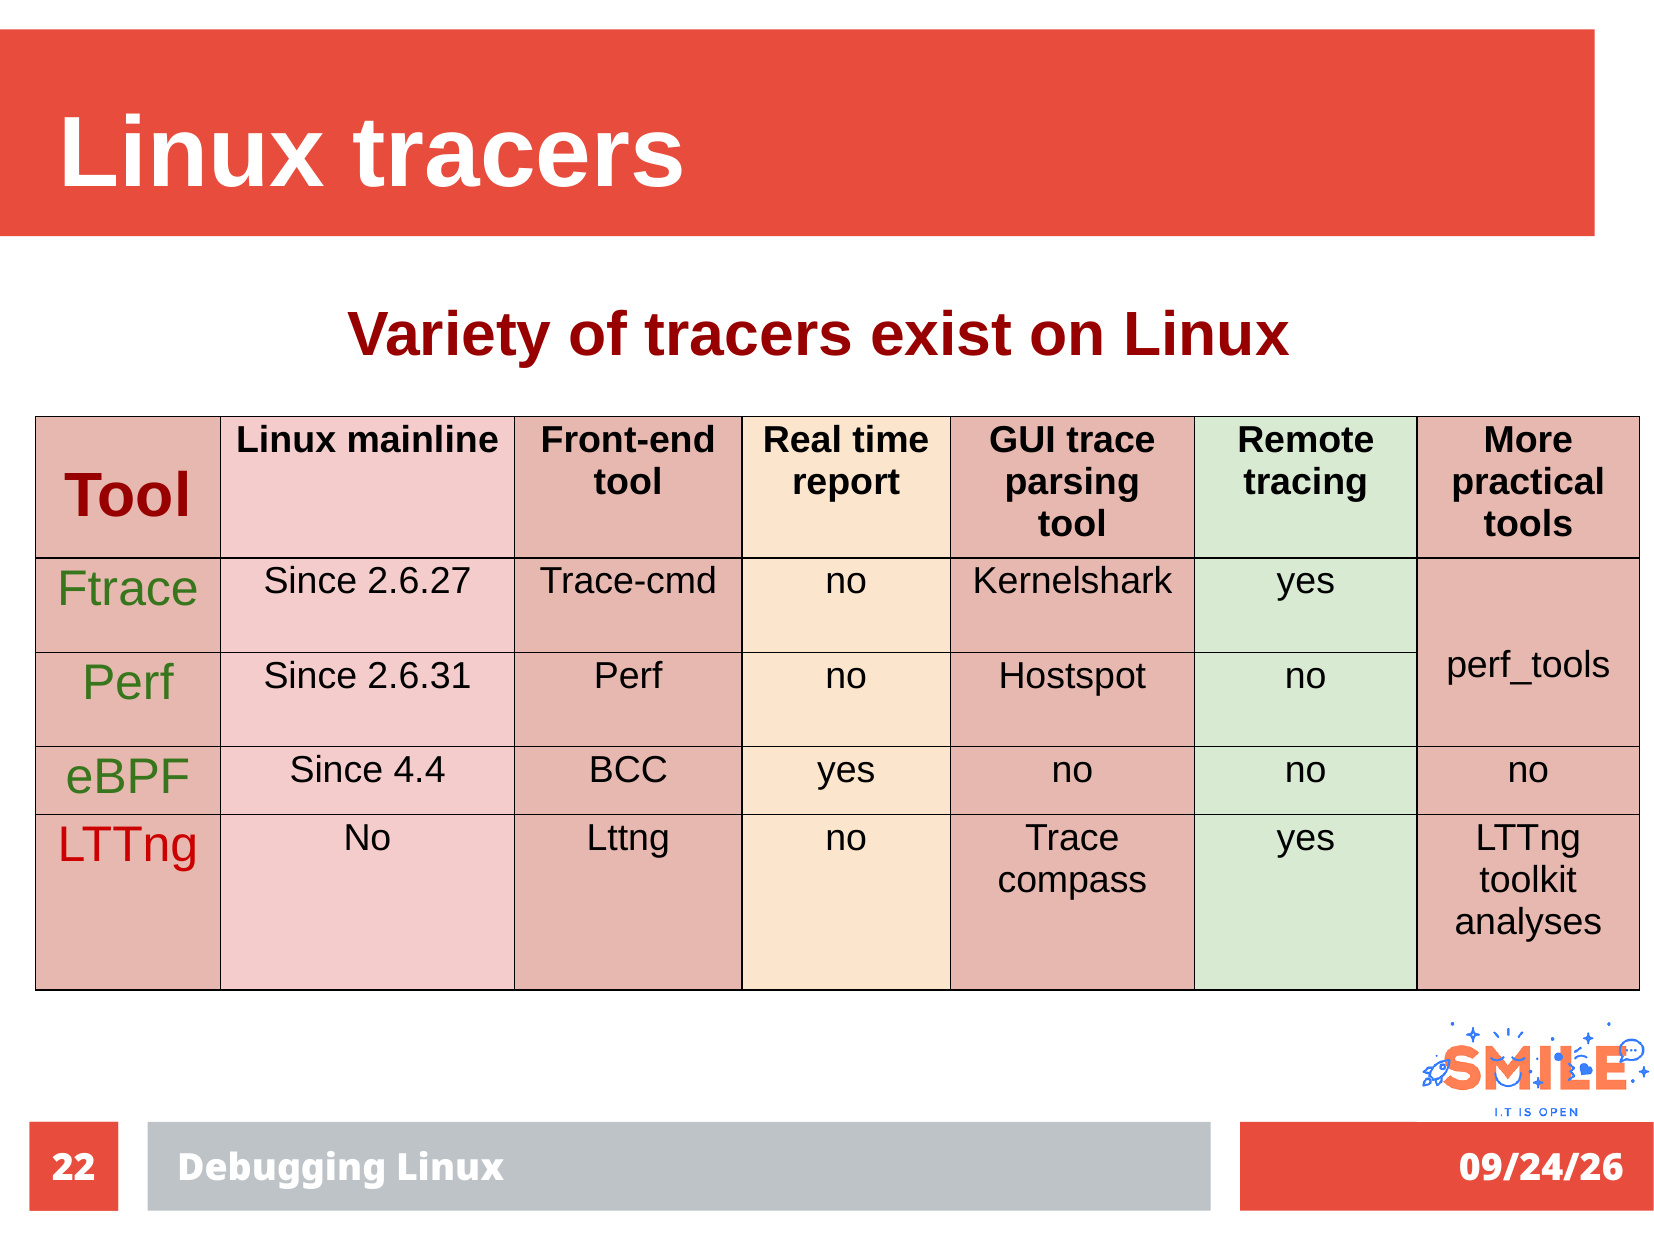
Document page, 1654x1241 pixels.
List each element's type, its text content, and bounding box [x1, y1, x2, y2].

table_cell Ftrace [36, 559, 220, 652]
table_cell no [1418, 747, 1639, 814]
table_cell yes [1195, 559, 1416, 652]
table_cell yes [743, 747, 950, 814]
table_cell no [743, 815, 950, 989]
table_header Linux mainline [221, 417, 514, 557]
table_cell perf_tools [1418, 559, 1639, 746]
table_cell eBPF [36, 747, 220, 814]
table_cell no [1195, 747, 1416, 814]
table_header GUI trace parsing tool [951, 417, 1194, 557]
table_header More practical tools [1418, 417, 1639, 557]
table_cell Since 4.4 [221, 747, 514, 814]
table_cell Kernelshark [951, 559, 1194, 652]
table_cell no [743, 653, 950, 746]
table_header Tool [36, 417, 220, 557]
table_cell Trace-cmd [515, 559, 741, 652]
table_cell Since 2.6.27 [221, 559, 514, 652]
table_cell LTTng toolkit analyses [1418, 815, 1639, 989]
table_cell Perf [515, 653, 741, 746]
table_cell No [221, 815, 514, 989]
table_cell yes [1195, 815, 1416, 989]
table_cell Since 2.6.31 [221, 653, 514, 746]
table_header Real time report [743, 417, 950, 557]
table_cell Perf [36, 653, 220, 746]
table_cell no [951, 747, 1194, 814]
table_cell BCC [515, 747, 741, 814]
picture [1417, 1019, 1653, 1122]
table_cell Hostspot [951, 653, 1194, 746]
table_cell no [1195, 653, 1416, 746]
table_header Front-end tool [515, 417, 741, 557]
text_box Linux tracers [58, 58, 1595, 207]
table_header Remote tracing [1195, 417, 1416, 557]
table_cell no [743, 559, 950, 652]
table_cell Trace compass [951, 815, 1194, 989]
table_cell Lttng [515, 815, 741, 989]
table_cell LTTng [36, 815, 220, 989]
text_box Variety of tracers exist on Linux [220, 285, 1418, 345]
